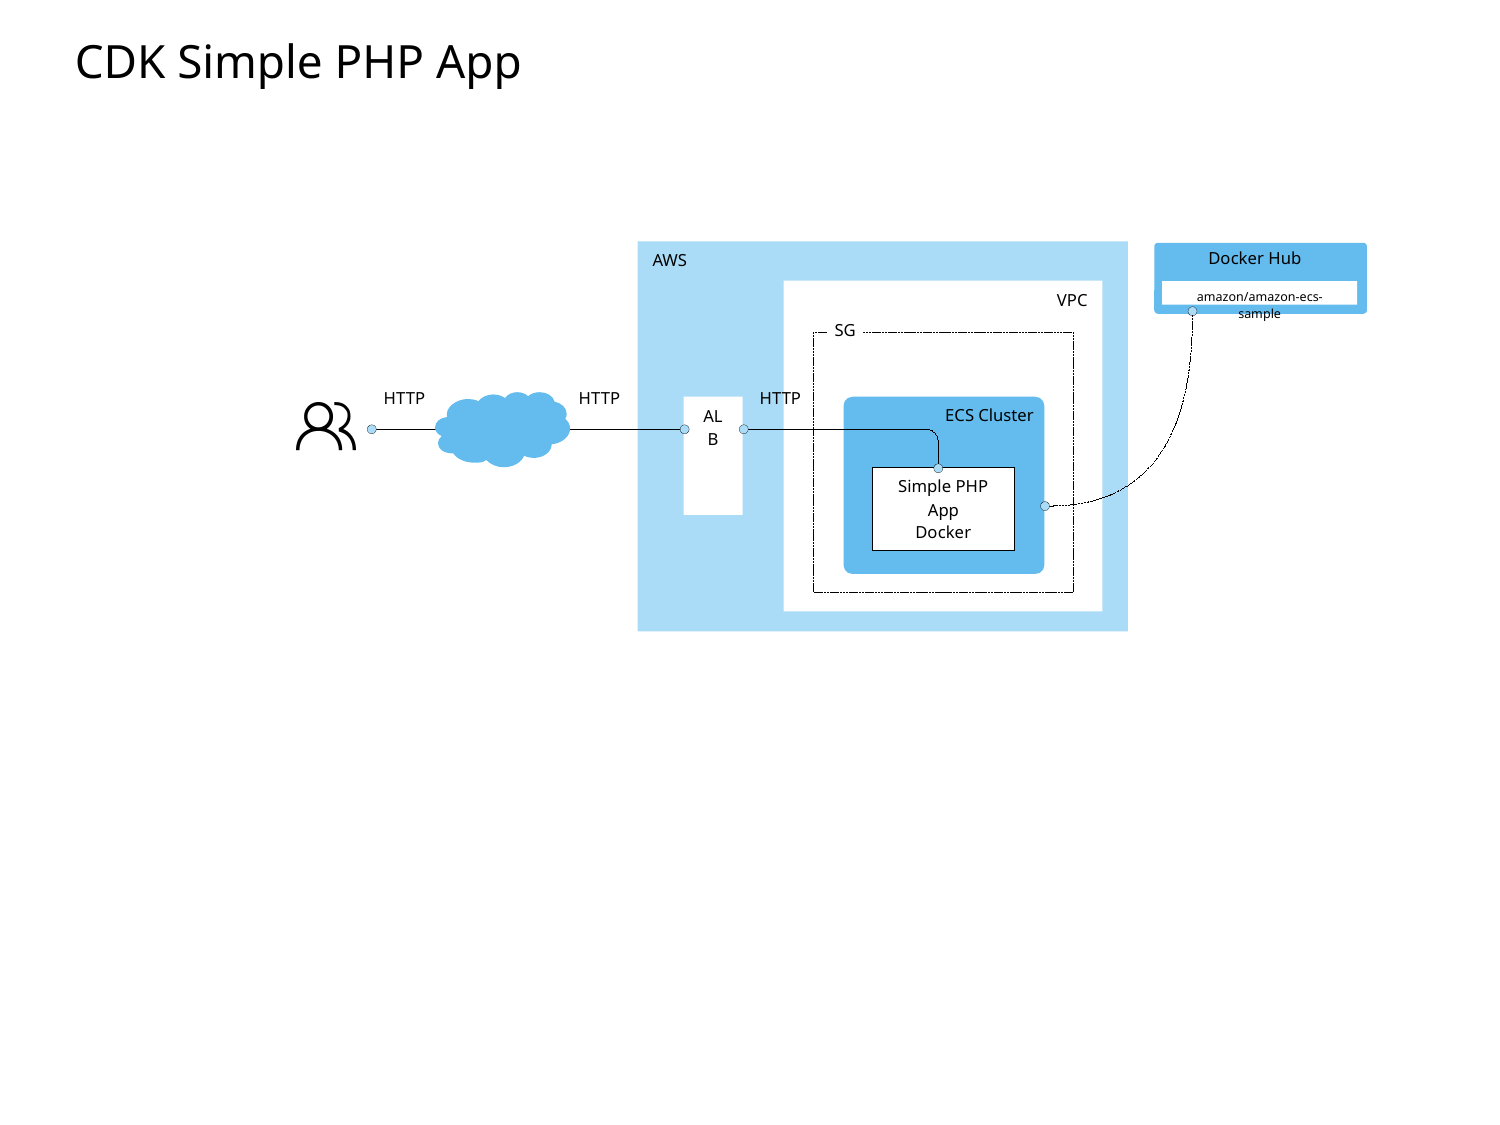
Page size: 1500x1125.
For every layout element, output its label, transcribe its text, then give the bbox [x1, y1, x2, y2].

text_box HTTP [760, 384, 800, 412]
text_box HTTP [385, 384, 425, 412]
text_box Simple PHP App Docker [872, 467, 1015, 551]
text_box [1154, 242, 1367, 316]
text_box ECS Cluster [945, 400, 1034, 428]
text_box amazon/amazon-ecs-sample [1162, 281, 1358, 305]
text_box AWS [637, 241, 1128, 632]
text_box VPC [783, 280, 1103, 612]
text_box [435, 392, 571, 468]
text_box ALB [683, 396, 743, 515]
text_box [367, 424, 377, 434]
text_box [680, 424, 690, 434]
text_box SG [827, 315, 864, 343]
text_box [813, 332, 1074, 593]
picture [296, 396, 356, 456]
text_box Docker Hub [1217, 244, 1293, 272]
text_box HTTP [580, 384, 620, 412]
text_box [739, 424, 749, 434]
text_box CDK Simple PHP App [74, 37, 991, 91]
